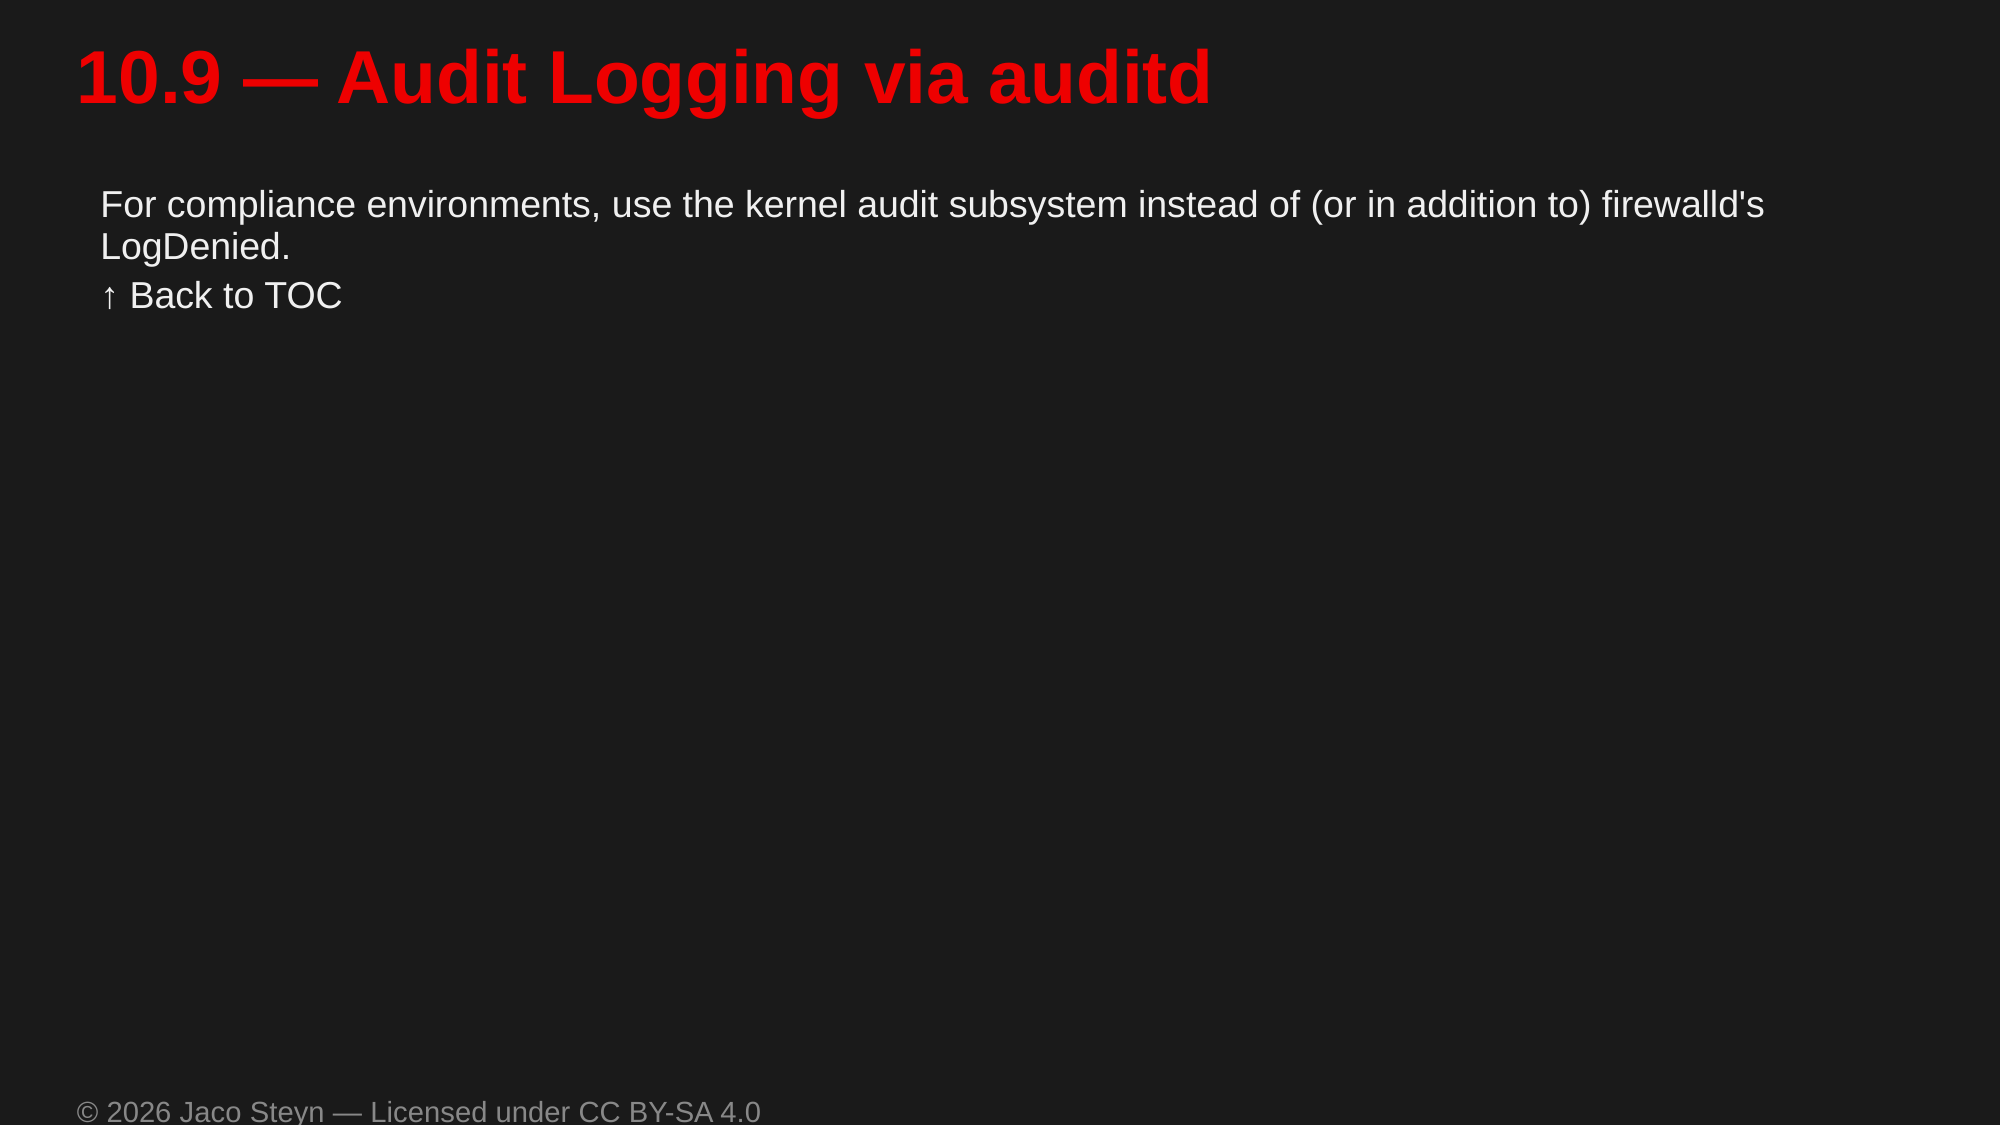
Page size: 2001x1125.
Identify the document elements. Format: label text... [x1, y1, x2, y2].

text_box © 2026 Jaco Steyn — Licensed under CC BY-SA 4.0 [59, 1083, 1942, 1120]
text_box For compliance environments, use the kernel audit subsystem instead of (or in addition to) firewalld's LogDenied. ↑ Back to TOC [59, 171, 1942, 1083]
text_box 10.9 — Audit Logging via auditd [59, 23, 1942, 154]
